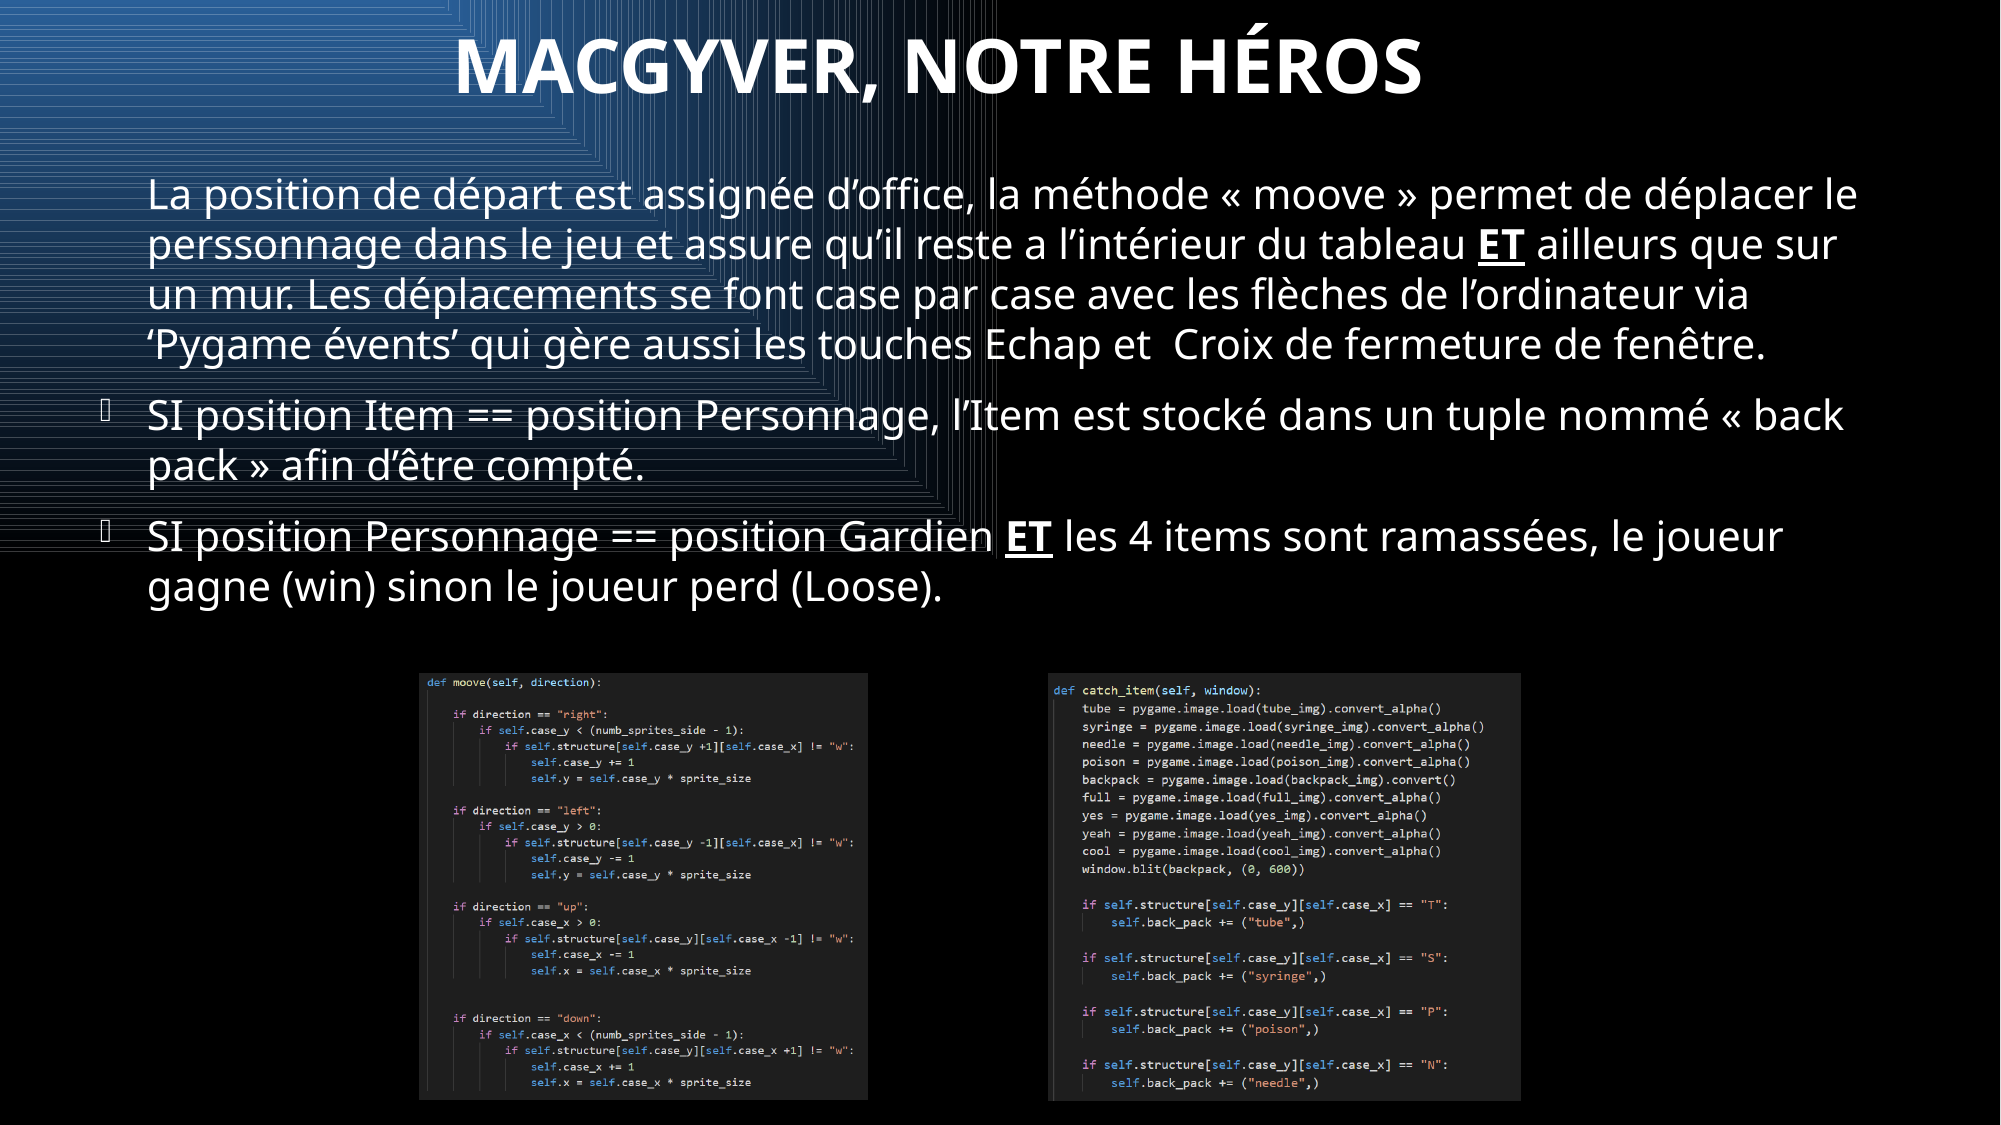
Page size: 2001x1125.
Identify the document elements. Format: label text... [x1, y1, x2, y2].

picture [1048, 673, 1521, 1101]
list La position de départ est assignée d’office, la méthode « moove » permet de déplacer le perssonnage dans le jeu et assure qu’il reste a l’intérieur du tableau ET ailleurs que sur un mur. Les déplacements se font case par case avec les flèches de l’ordinateur via ‘Pygame évents’ qui gère aussi les touches Echap et Croix de fermeture de fenêtre. SI position Item == position Personnage, l’Item est stocké dans un tuple nommé « back pack » afin d’être compté. SI position Personnage == position Gardien ET les 4 items sont ramassées, le joueur gagne (win) sinon le joueur perd (Loose). [84, 92, 1898, 686]
picture [419, 673, 868, 1100]
title MACGYVER, notre héros [437, 0, 1528, 92]
